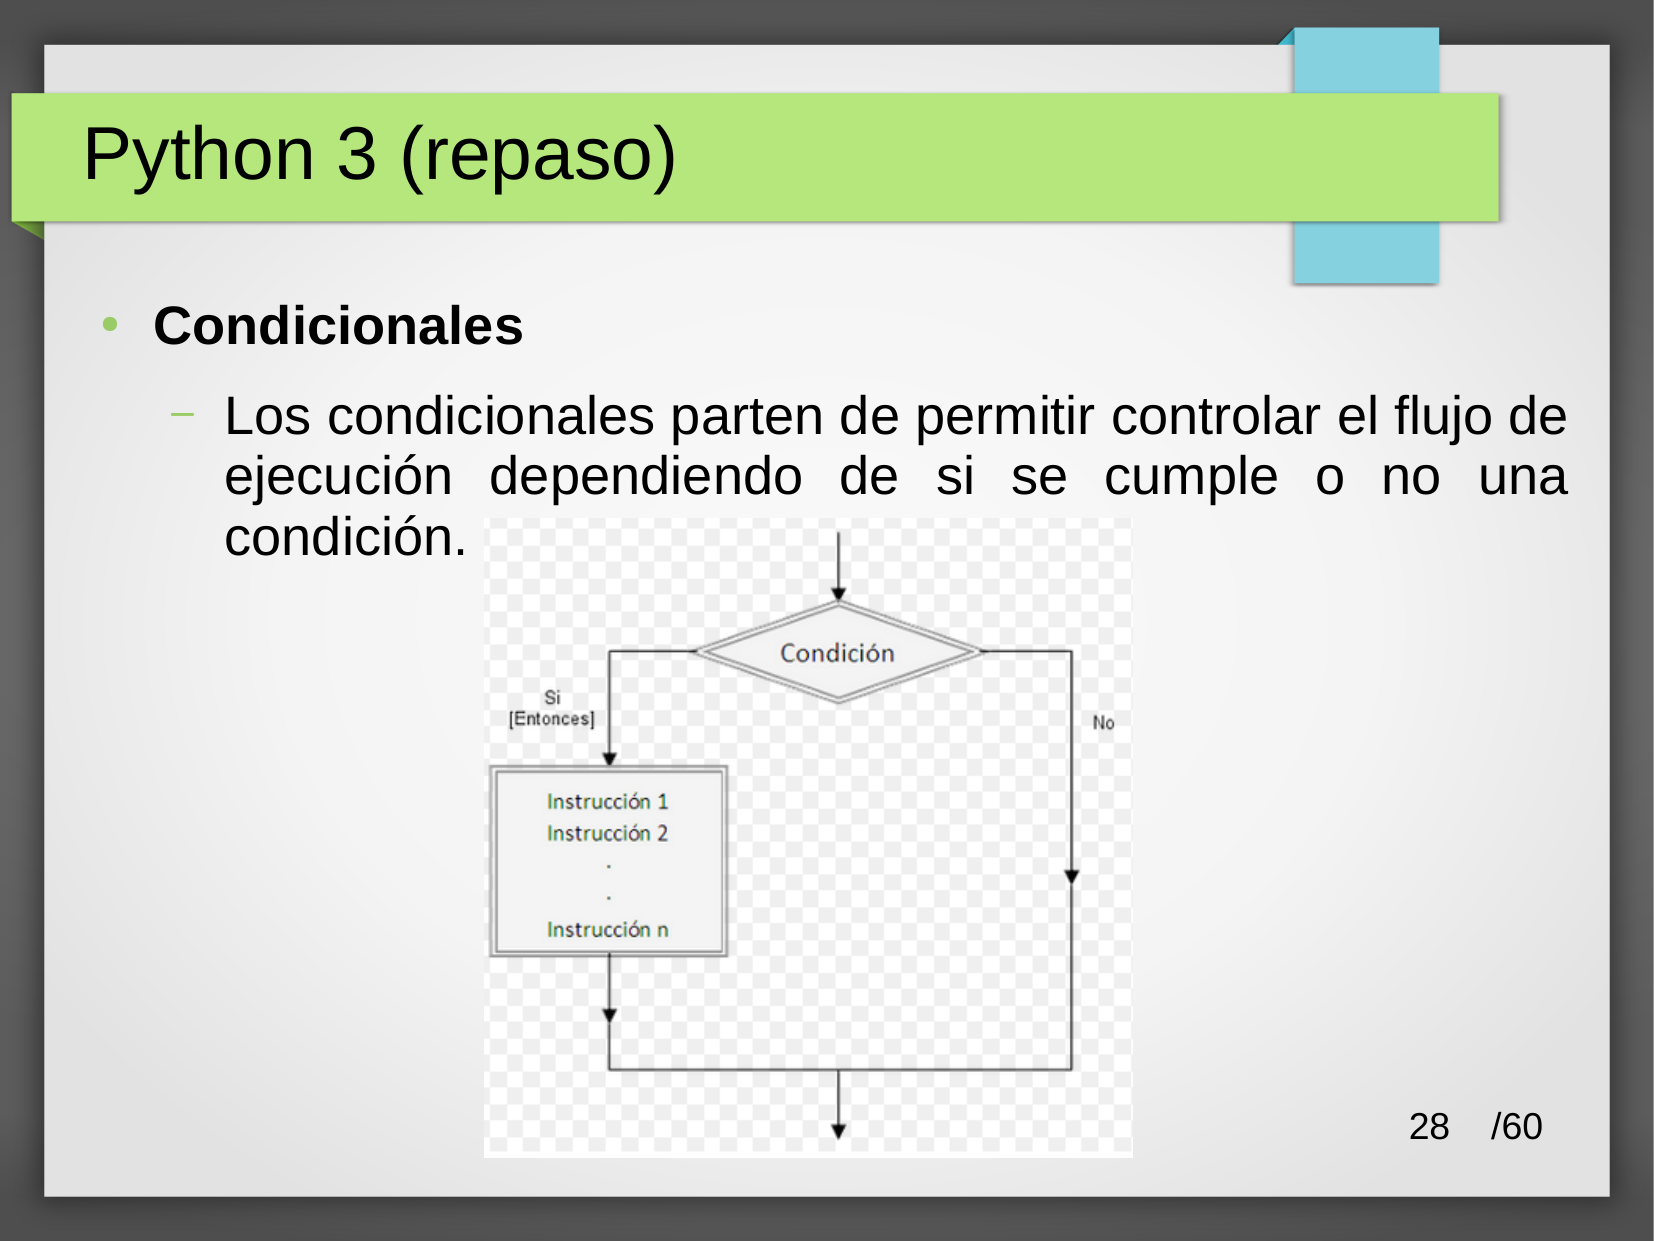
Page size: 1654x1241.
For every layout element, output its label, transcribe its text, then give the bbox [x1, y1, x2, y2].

picture [0, 0, 1654, 1241]
text_box <número> [1393, 1098, 1476, 1169]
list Condicionales Los condicionales parten de permitir controlar el flujo de ejecución dependiendo de si se cumple o no una condición. [82, 295, 1571, 1015]
text_box /60 [1476, 1098, 1644, 1169]
title Python 3 (repaso) [82, 94, 1264, 213]
